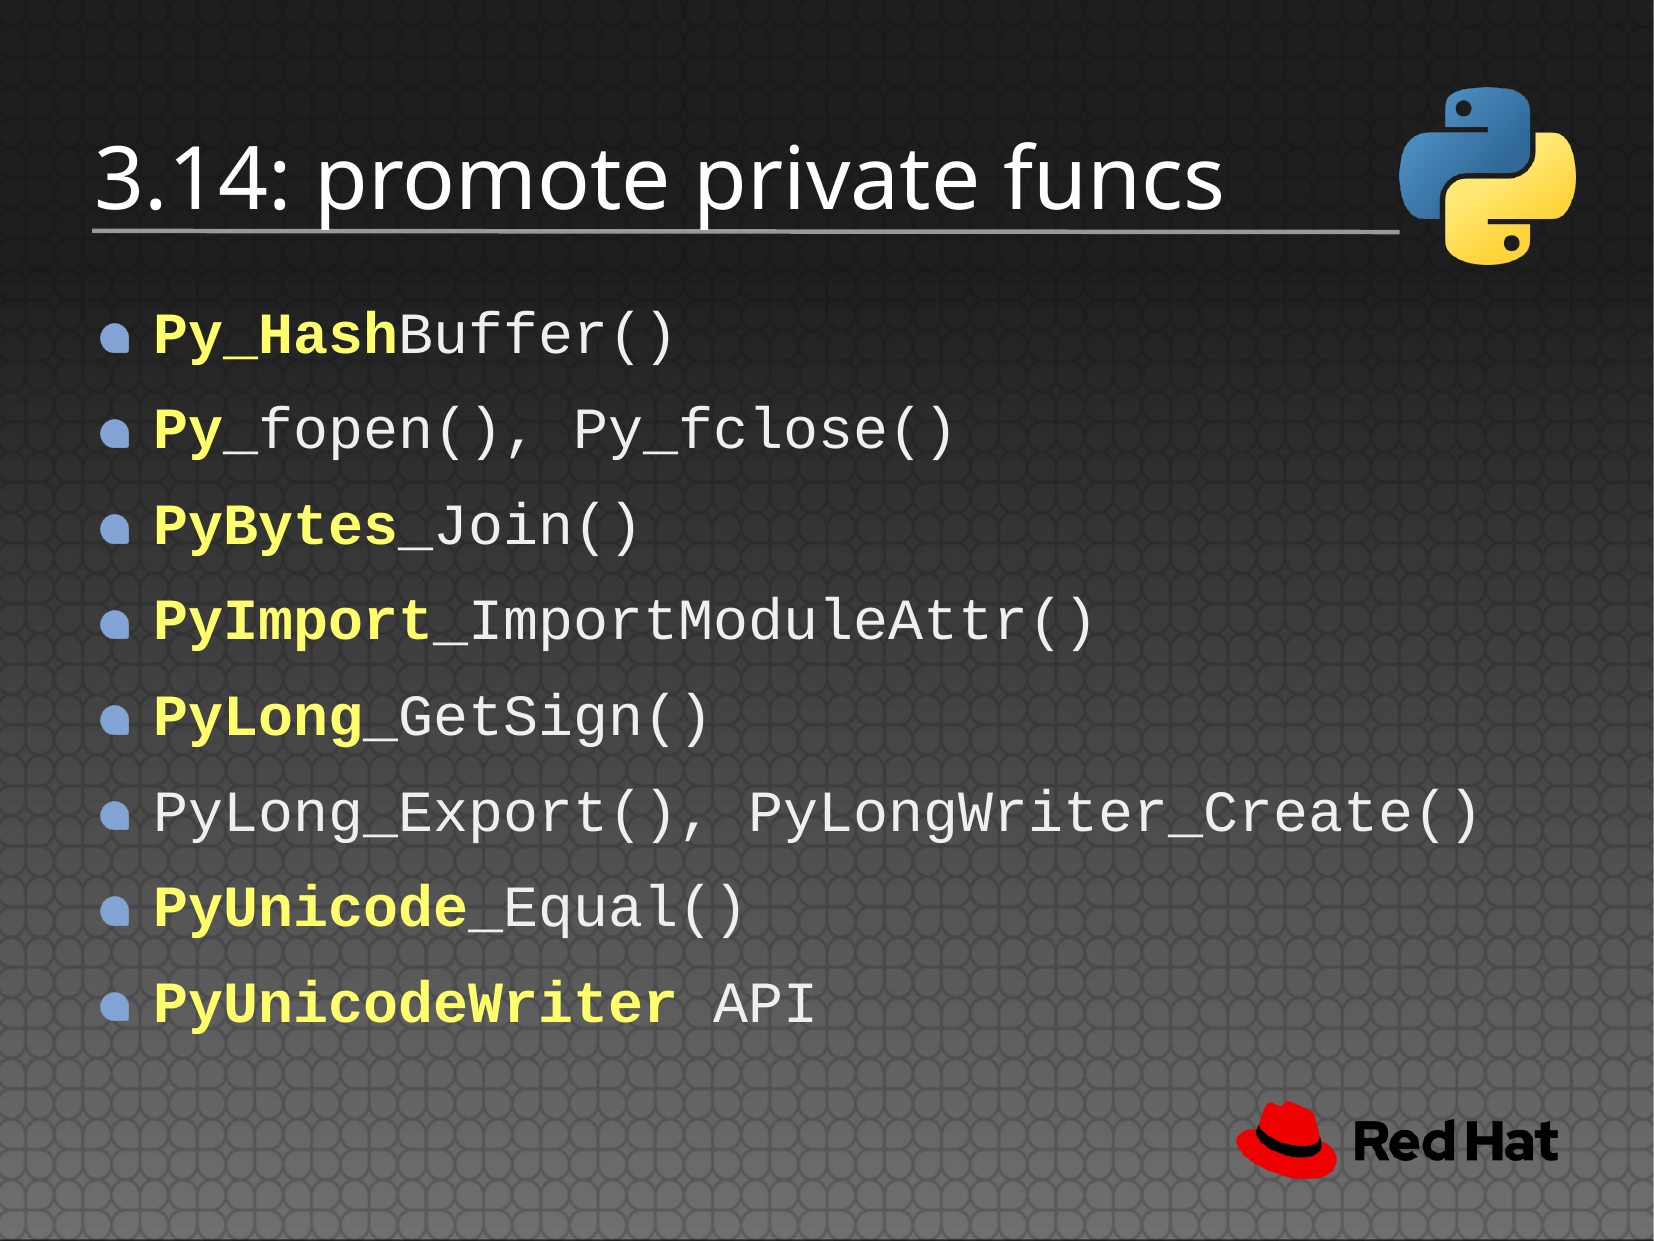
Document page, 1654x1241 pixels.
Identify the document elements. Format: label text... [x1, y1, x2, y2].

title 3.14: promote private funcs [94, 100, 1426, 251]
picture [0, 0, 1654, 1241]
list Py_HashBuffer() Py_fopen(), Py_fclose() PyBytes_Join() PyImport_ImportModuleAttr() PyLong_GetSign() PyLong_Export(), PyLongWriter_Create() PyUnicode_Equal() PyUnicodeWriter API [82, 304, 1629, 1045]
